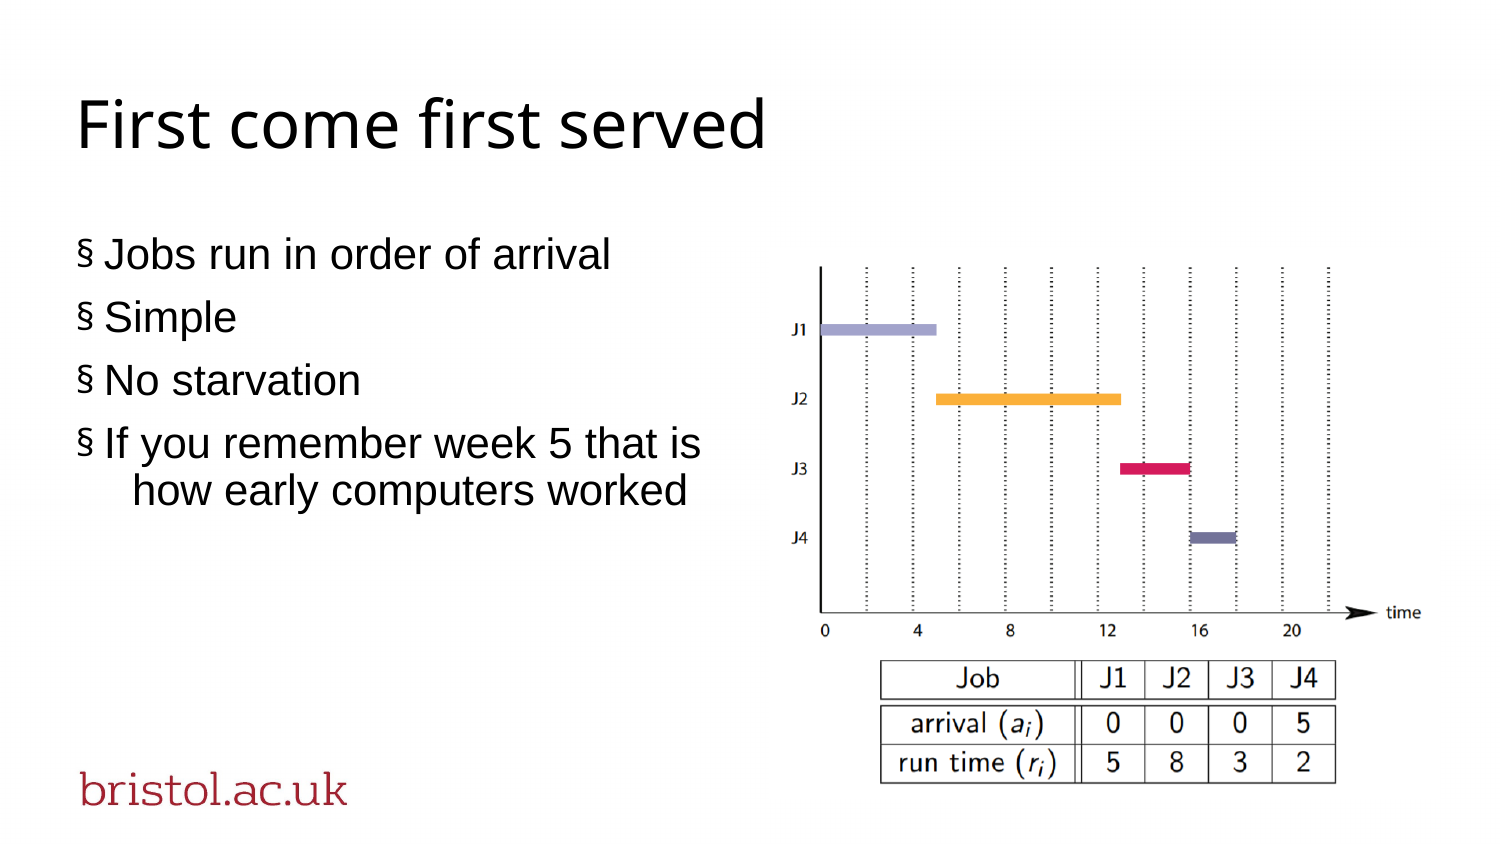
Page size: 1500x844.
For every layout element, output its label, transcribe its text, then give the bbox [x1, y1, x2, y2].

list Jobs run in order of arrival Simple No starvation If you remember week 5 that is how early computers worked [60, 224, 1440, 699]
picture [769, 248, 1440, 799]
title First come first served [60, 44, 1440, 209]
